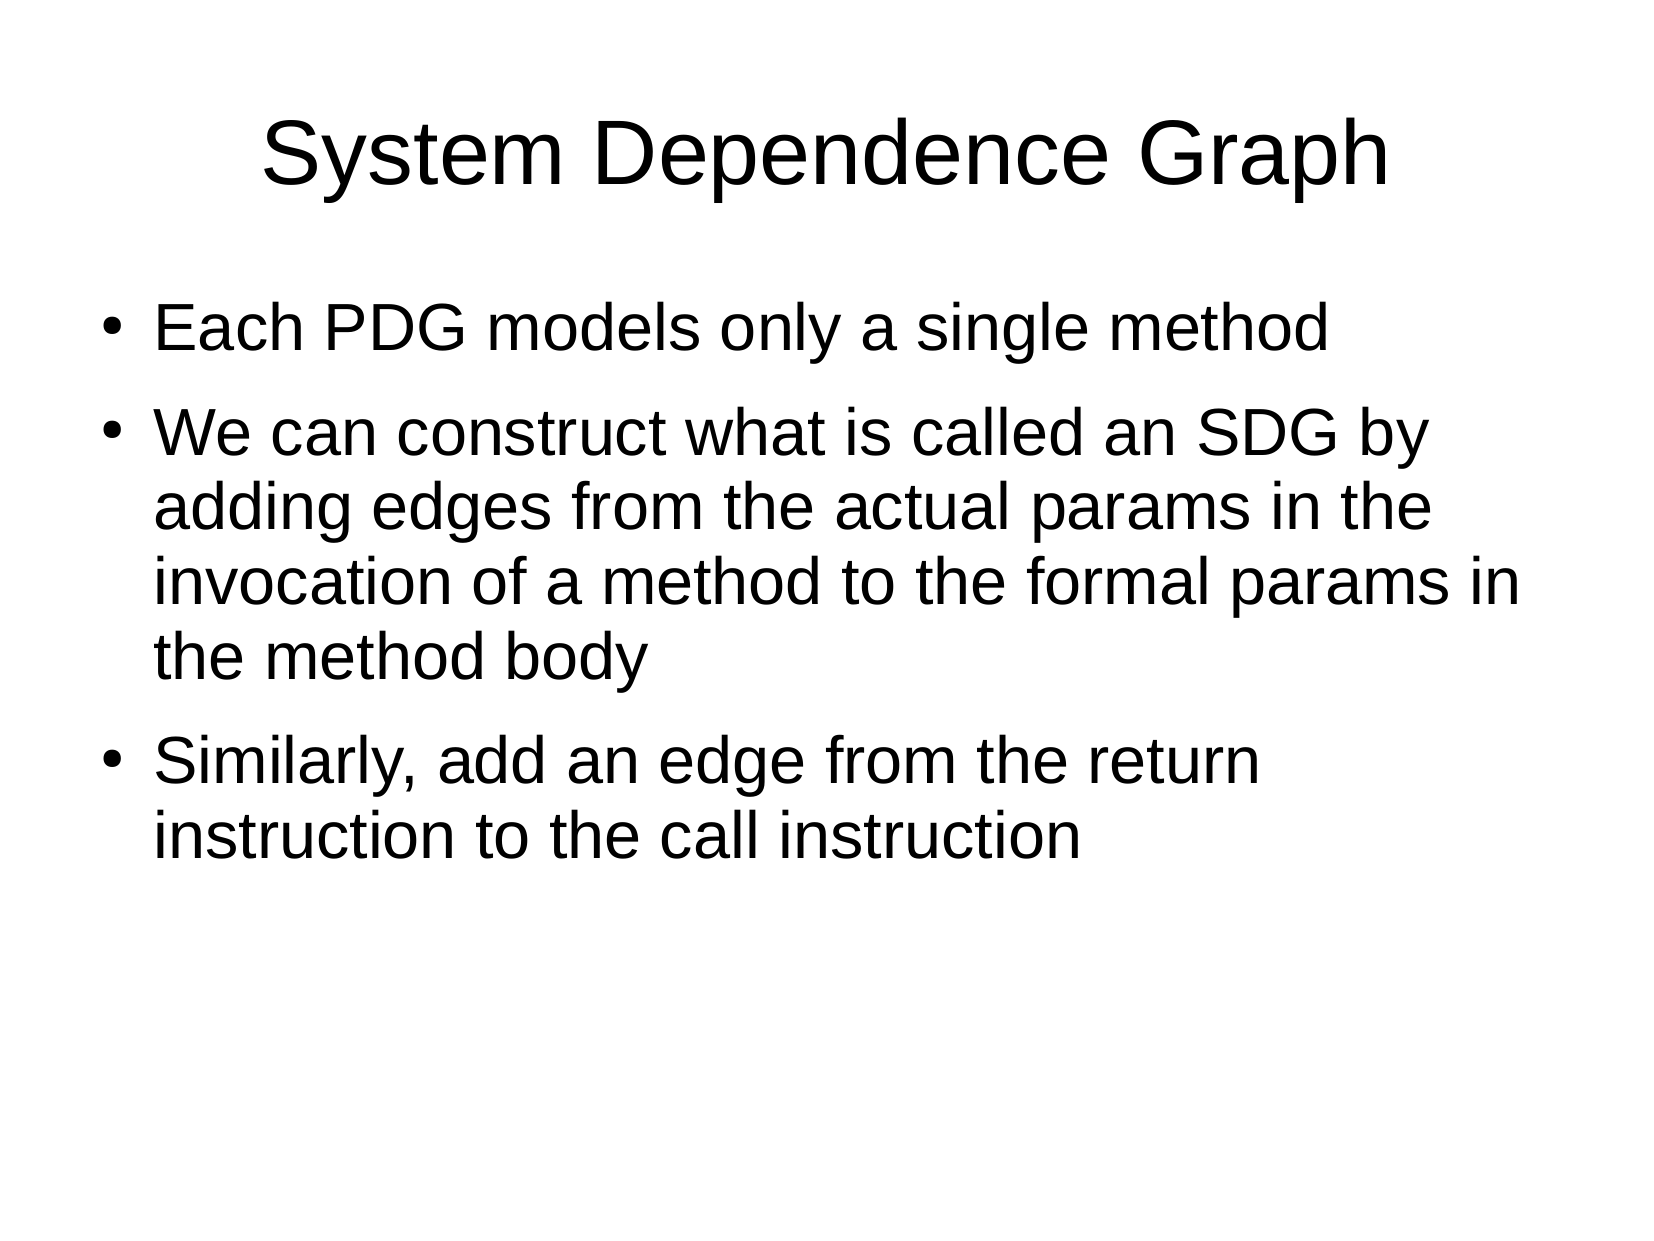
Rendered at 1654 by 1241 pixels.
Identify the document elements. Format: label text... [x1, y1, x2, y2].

title System Dependence Graph [82, 49, 1571, 257]
list Each PDG models only a single method We can construct what is called an SDG by adding edges from the actual params in the invocation of a method to the formal params in the method body Similarly, add an edge from the return instruction to the call instruction [82, 290, 1571, 1010]
